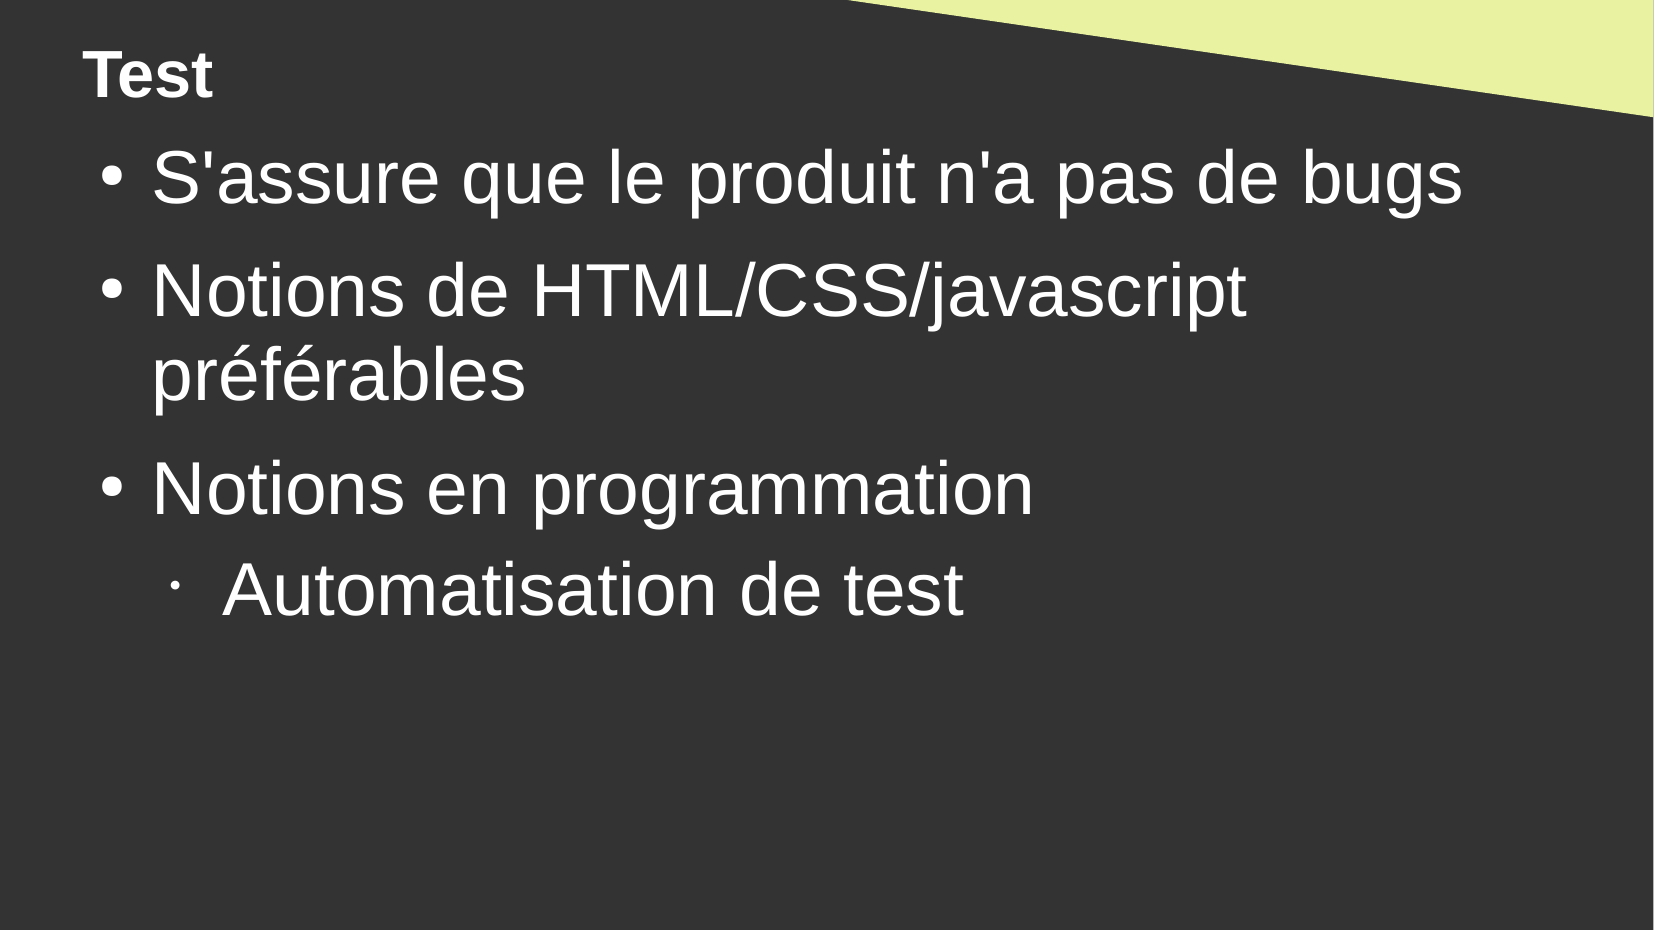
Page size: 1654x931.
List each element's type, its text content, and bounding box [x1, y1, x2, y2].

text_box [847, 0, 1654, 118]
list S'assure que le produit n'a pas de bugs Notions de HTML/CSS/javascript préférables Notions en programmation Automatisation de test [80, 135, 1548, 662]
title Test [82, 37, 1571, 114]
